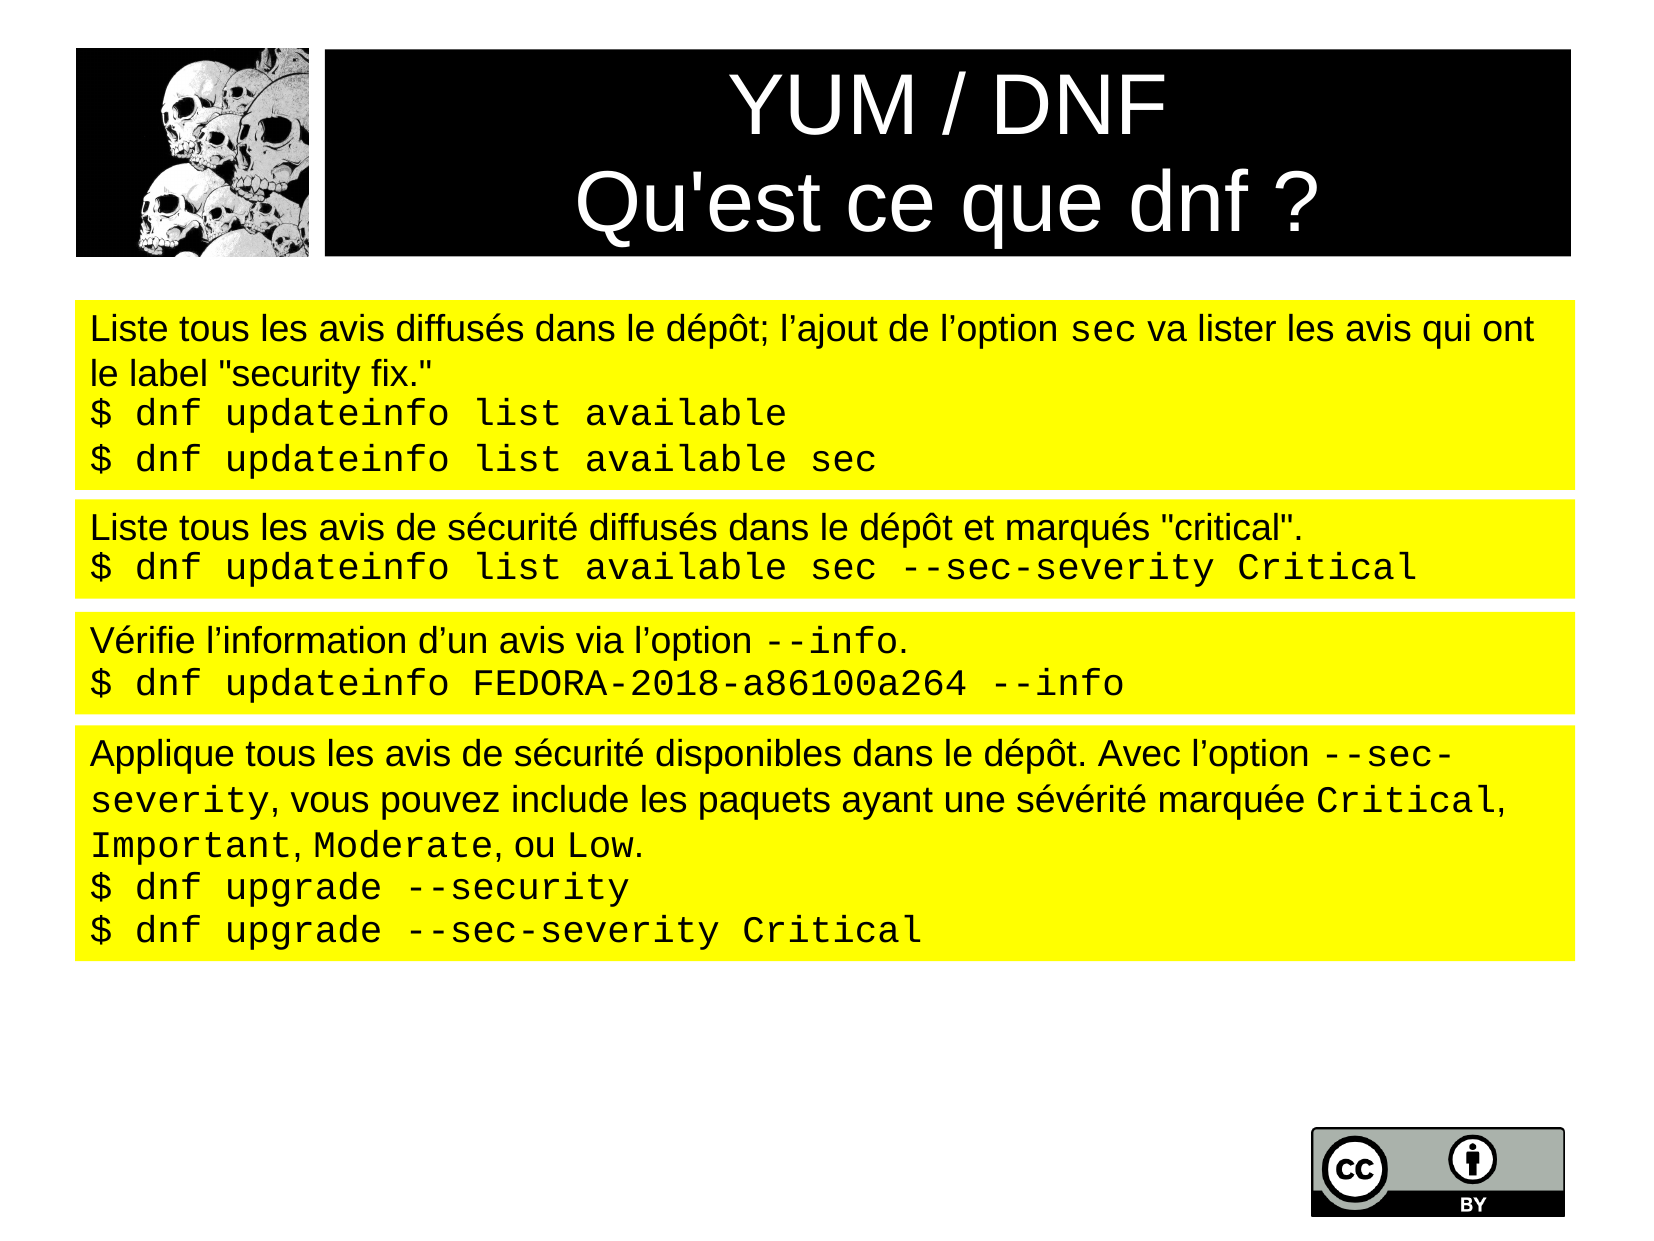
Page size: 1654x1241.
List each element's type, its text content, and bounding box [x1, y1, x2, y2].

text_box Liste tous les avis de sécurité diffusés dans le dépôt et marqués "critical". $ dnf updateinfo list available sec --sec-severity Critical [75, 499, 1576, 599]
text_box Applique tous les avis de sécurité disponibles dans le dépôt. Avec l’option --sec-severity, vous pouvez include les paquets ayant une sévérité marquée Critical, Important, Moderate, ou Low. $ dnf upgrade --security $ dnf upgrade --sec-severity Critical [75, 725, 1576, 962]
picture [76, 48, 309, 257]
text_box Liste tous les avis diffusés dans le dépôt; l’ajout de l’option sec va lister les avis qui ont le label "security fix." $ dnf updateinfo list available $ dnf updateinfo list available sec [75, 300, 1576, 490]
title YUM / DNF Qu'est ce que dnf ? [324, 49, 1571, 257]
picture [1311, 1127, 1565, 1217]
text_box Vérifie l’information d’un avis via l’option --info. $ dnf updateinfo FEDORA-2018-a86100a264 --info [75, 611, 1576, 715]
